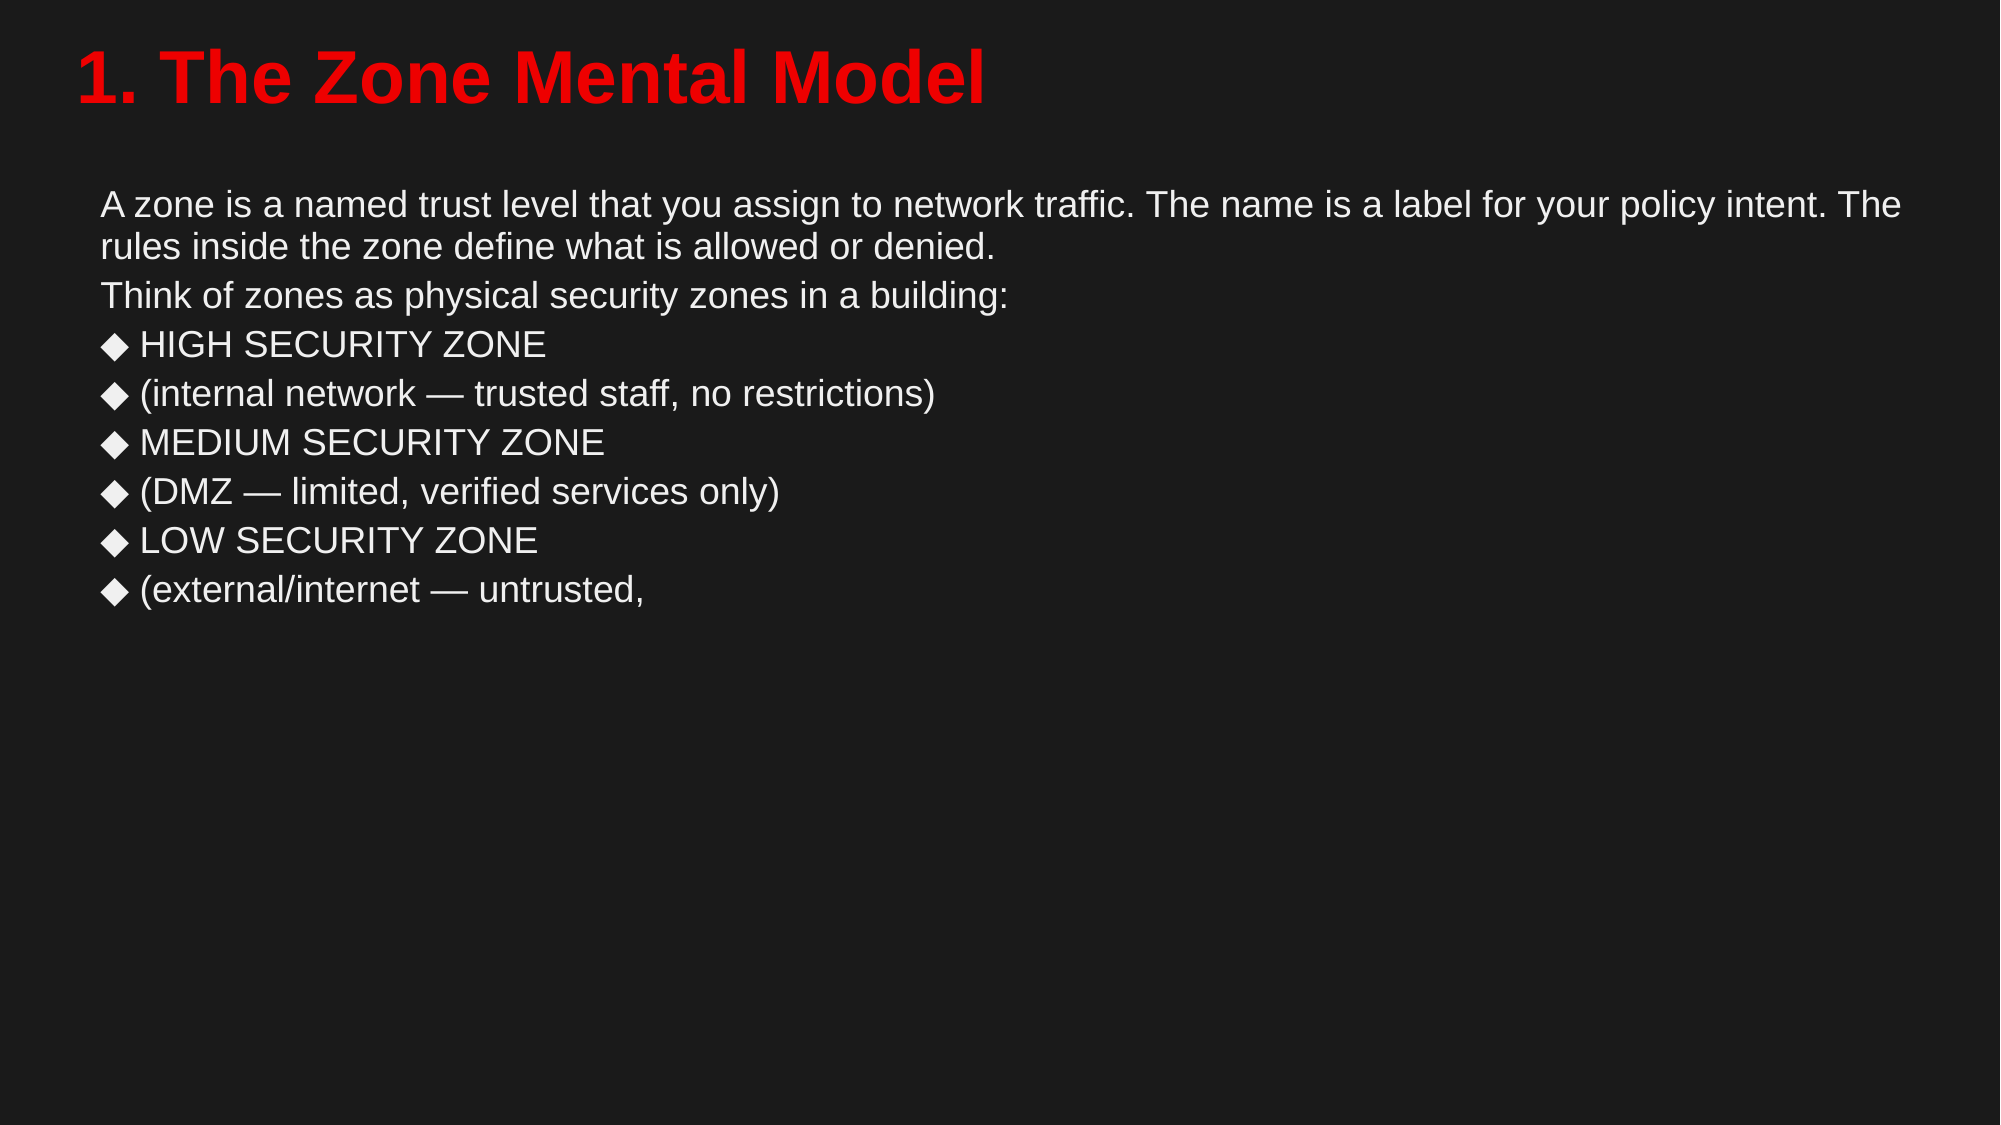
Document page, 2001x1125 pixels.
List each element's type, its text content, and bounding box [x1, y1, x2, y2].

text_box 1. The Zone Mental Model [59, 23, 1942, 154]
text_box A zone is a named trust level that you assign to network traffic. The name is a label for your policy intent. The rules inside the zone define what is allowed or denied. Think of zones as physical security zones in a building: ◆ HIGH SECURITY ZONE ◆ (internal network — trusted staff, no restrictions) ◆ MEDIUM SECURITY ZONE ◆ (DMZ — limited, verified services only) ◆ LOW SECURITY ZONE ◆ (external/internet — untrusted, [59, 171, 1942, 1087]
